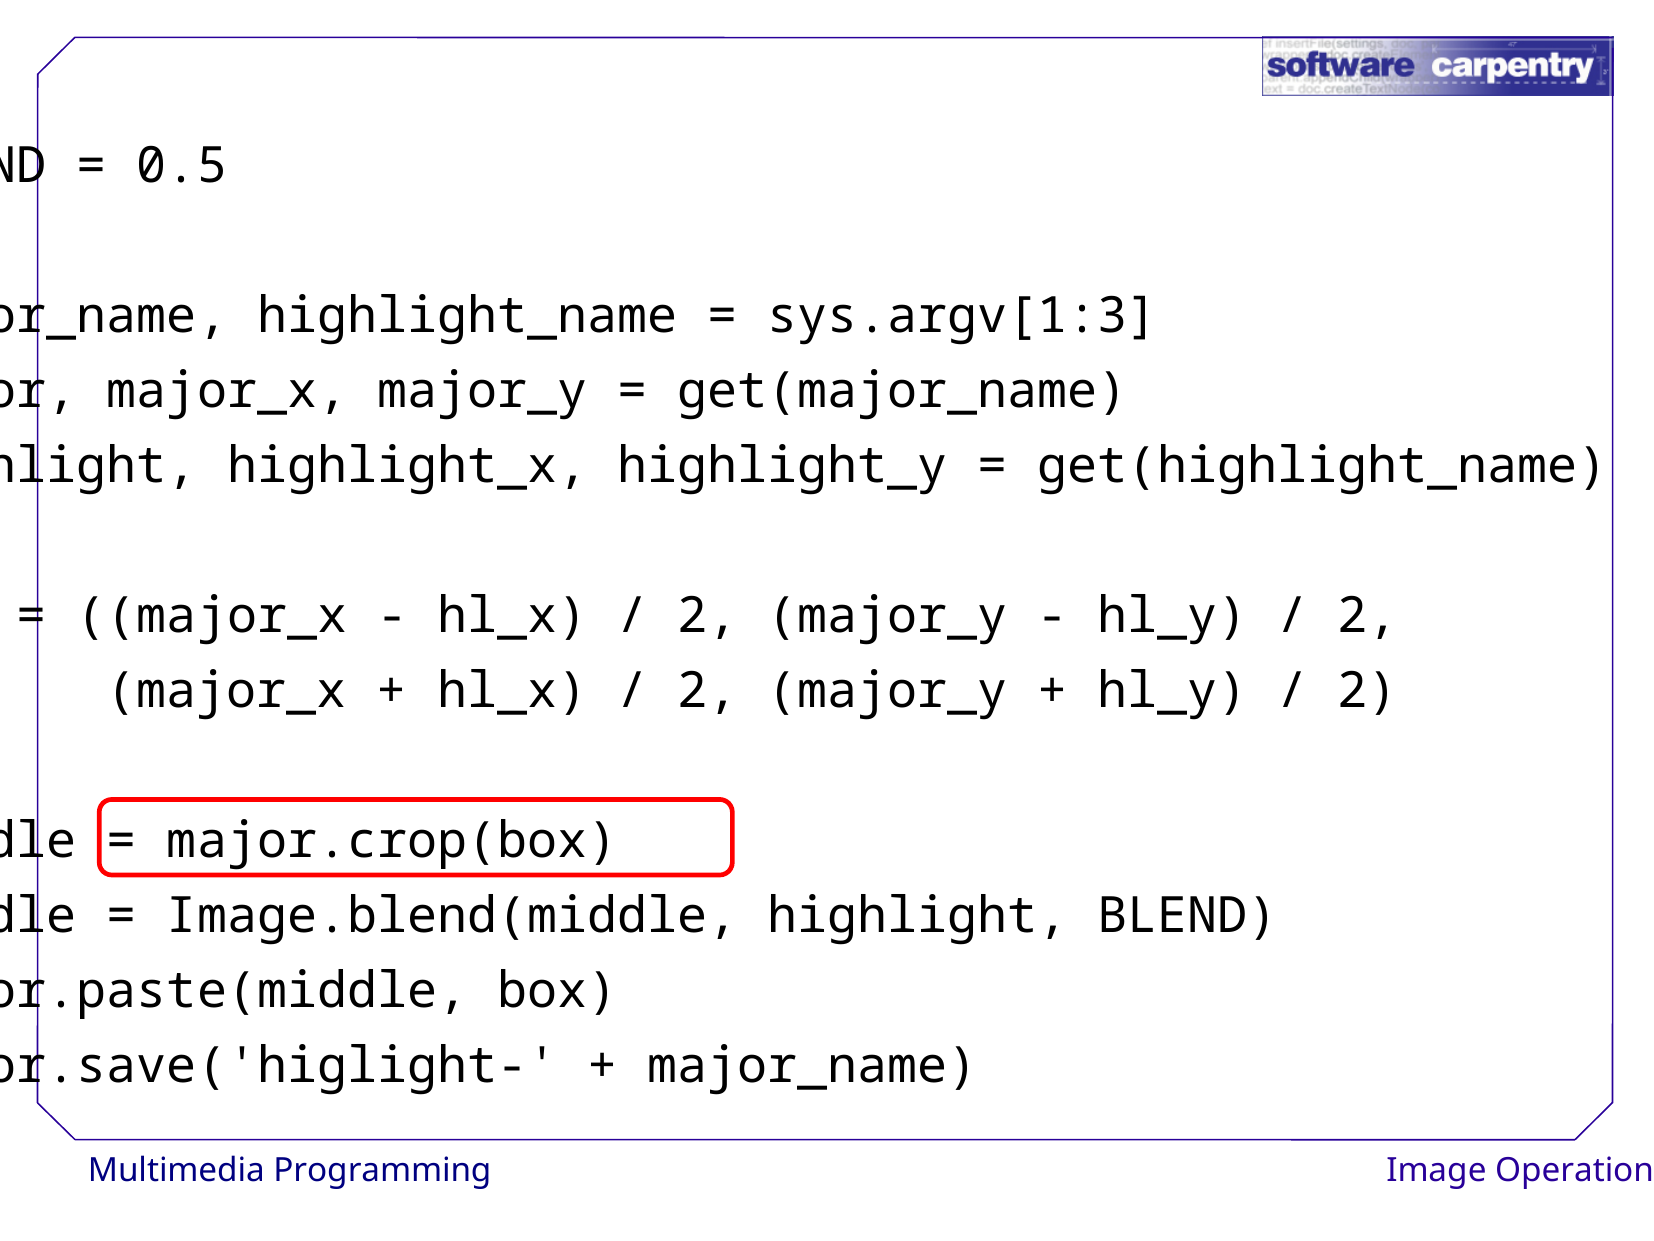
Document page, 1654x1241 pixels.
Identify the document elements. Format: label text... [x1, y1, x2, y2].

text_box BLEND = 0.5 major_name, highlight_name = sys.argv[1:3] major, major_x, major_y = get(major_name) highlight, highlight_x, highlight_y = get(highlight_name) box = ((major_x - hl_x) / 2, (major_y - hl_y) / 2, (major_x + hl_x) / 2, (major_y + hl_y) / 2) middle = major.crop(box) middle = Image.blend(middle, highlight, BLEND) major.paste(middle, box) major.save('higlight-' + major_name) [0, 109, 1654, 1101]
picture [1262, 36, 1614, 96]
